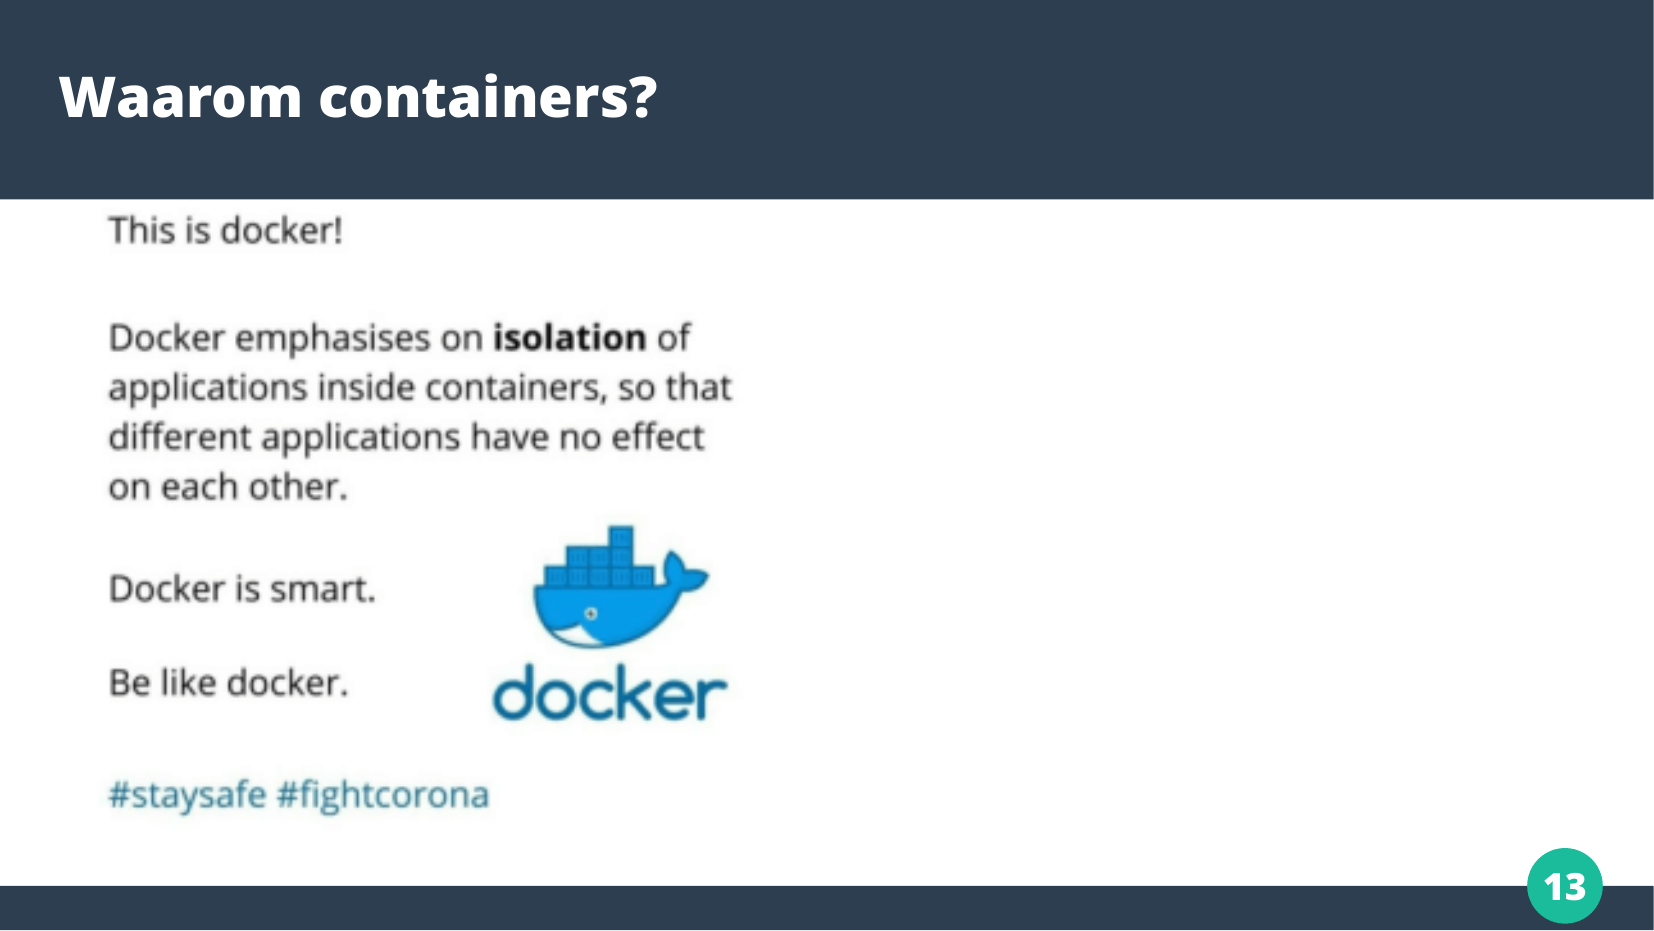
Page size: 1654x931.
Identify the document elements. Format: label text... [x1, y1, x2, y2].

title Waarom containers? [59, 37, 1595, 156]
picture [29, 206, 798, 862]
